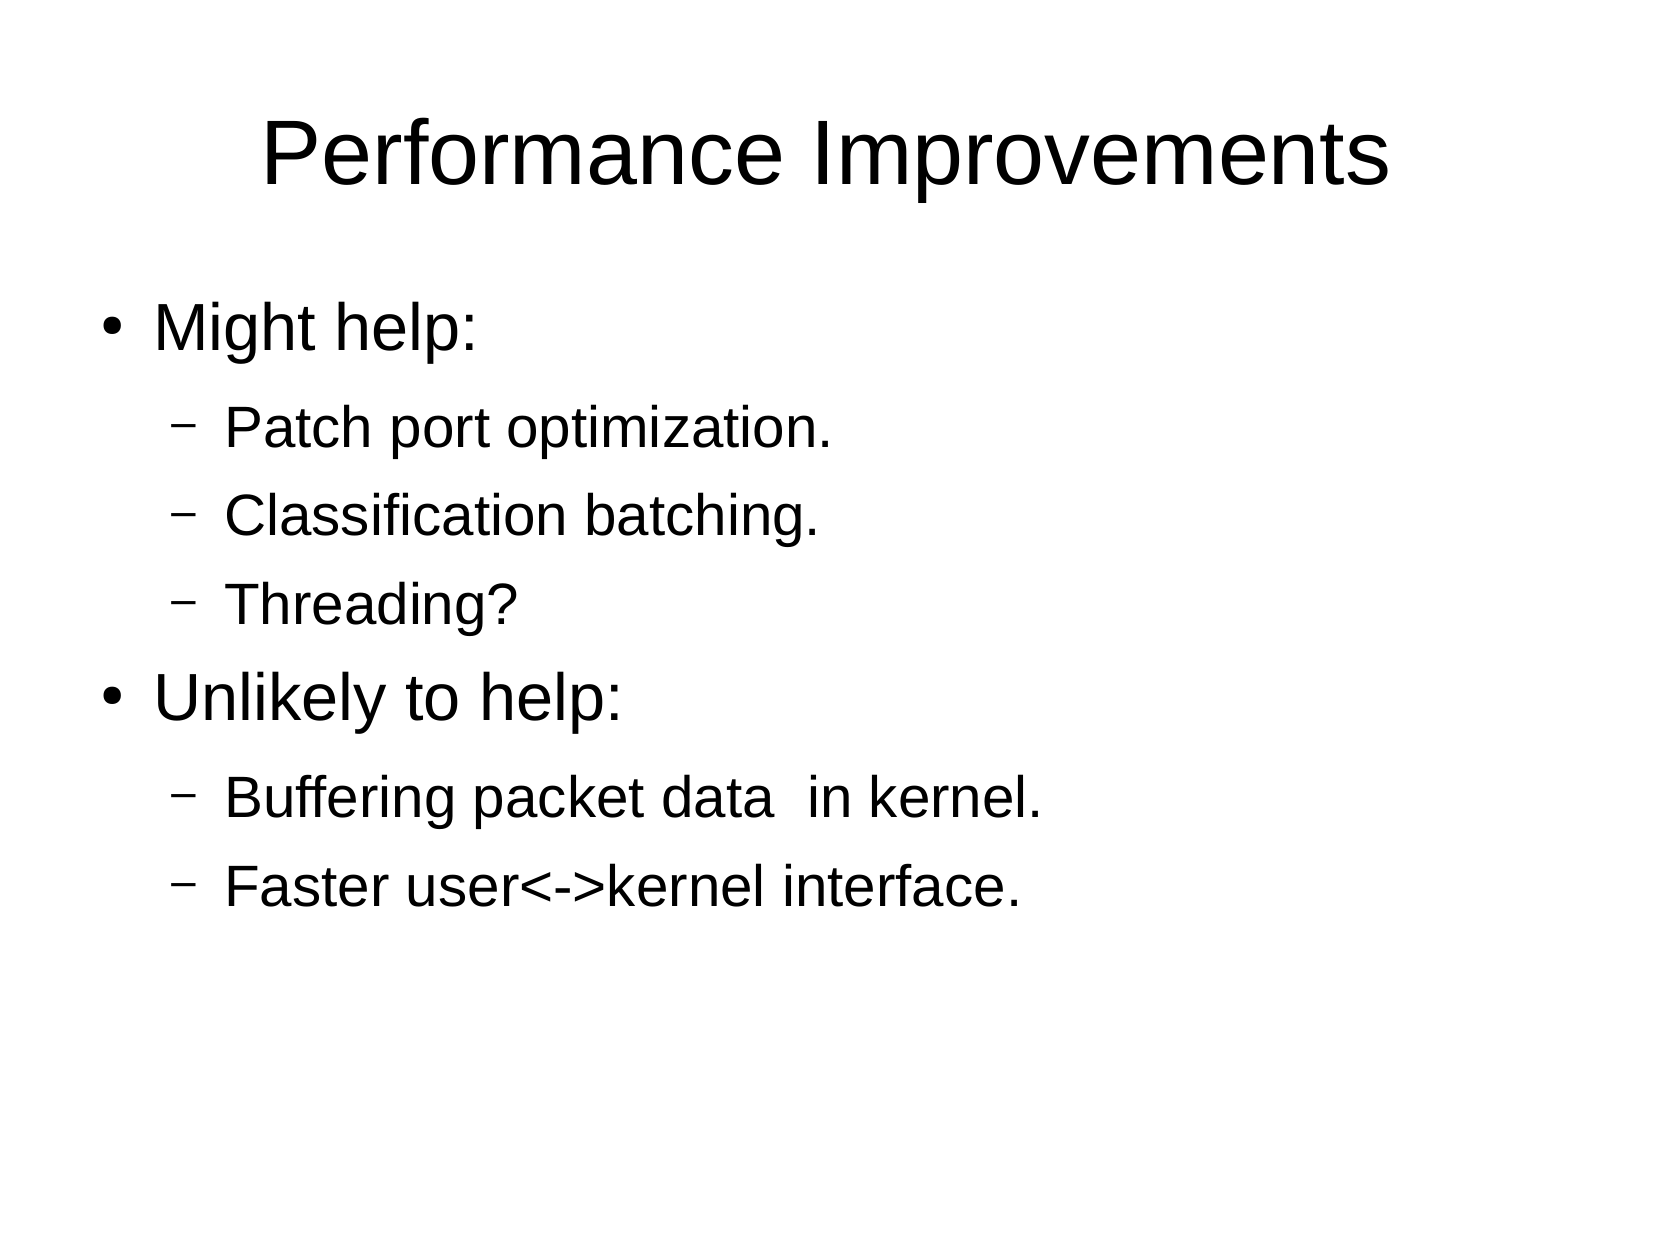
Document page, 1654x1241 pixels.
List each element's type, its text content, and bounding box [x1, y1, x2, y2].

list Might help: Patch port optimization. Classification batching. Threading? Unlikely to help: Buffering packet data in kernel. Faster user<->kernel interface. [82, 290, 1538, 1010]
title Performance Improvements [82, 49, 1571, 257]
